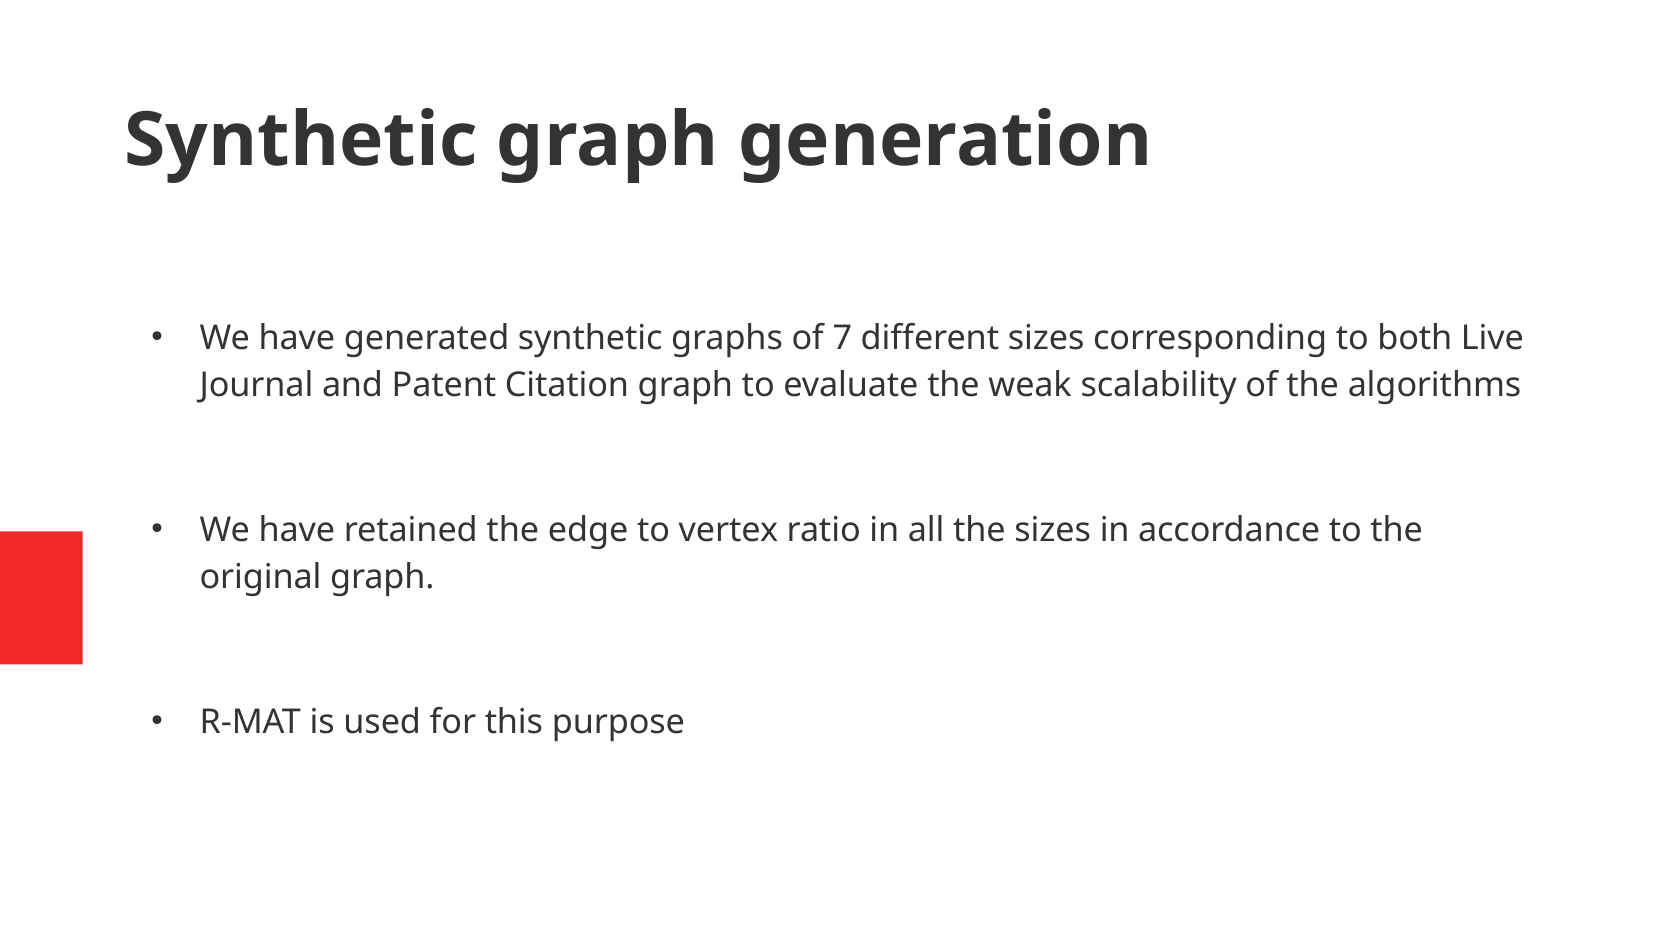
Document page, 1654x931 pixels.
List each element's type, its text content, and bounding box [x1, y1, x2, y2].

title Synthetic graph generation [124, 47, 1531, 226]
list We have generated synthetic graphs of 7 different sizes corresponding to both Live Journal and Patent Citation graph to evaluate the weak scalability of the algorithms We have retained the edge to vertex ratio in all the sizes in accordance to the original graph. R-MAT is used for this purpose [135, 240, 1541, 781]
